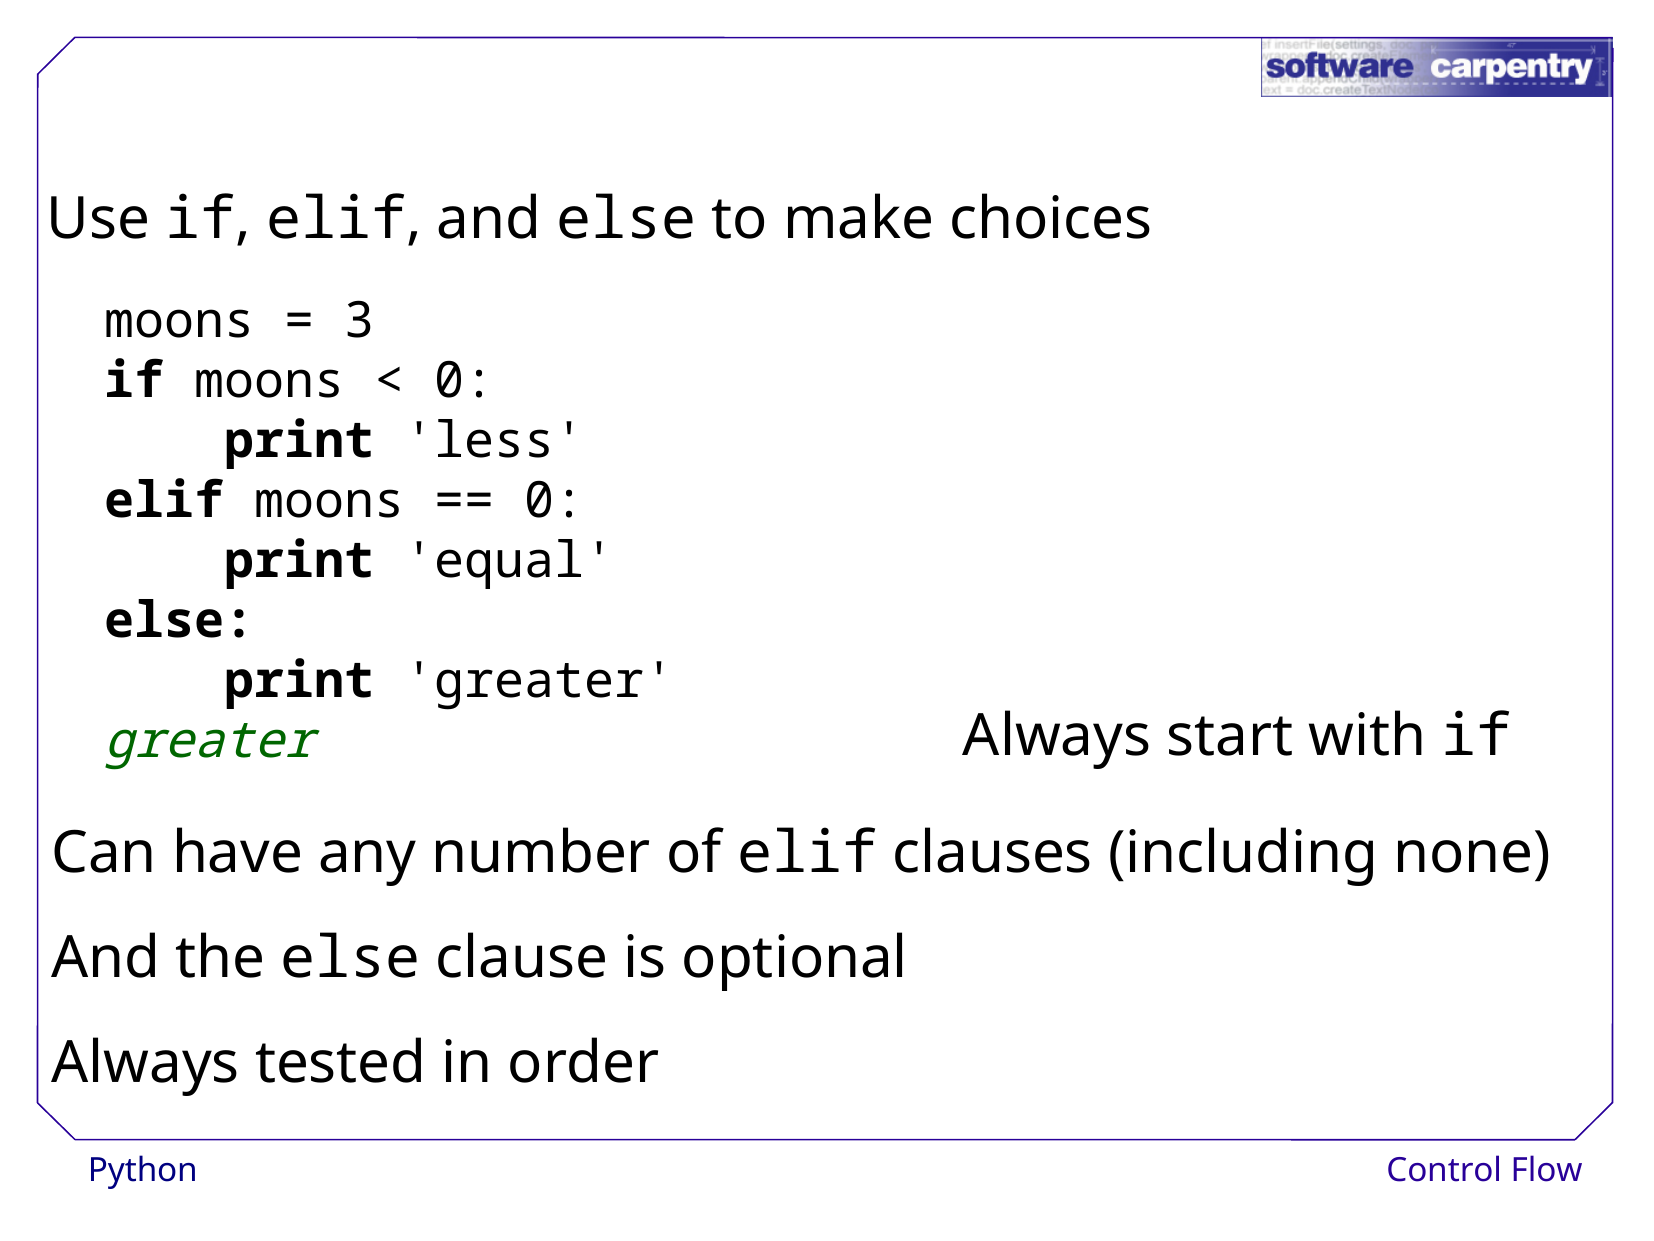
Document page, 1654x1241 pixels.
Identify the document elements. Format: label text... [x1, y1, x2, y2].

picture [1261, 39, 1613, 97]
text_box Can have any number of elif clauses (including none) And the else clause is optional Always tested in order [36, 771, 1654, 1102]
text_box Use if, elif, and else to make choices [32, 138, 1318, 259]
text_box moons = 3 if moons < 0: print 'less' elif moons == 0: print 'equal' else: print 'greater' greater [89, 279, 1512, 781]
text_box Always start with if [948, 654, 1654, 776]
